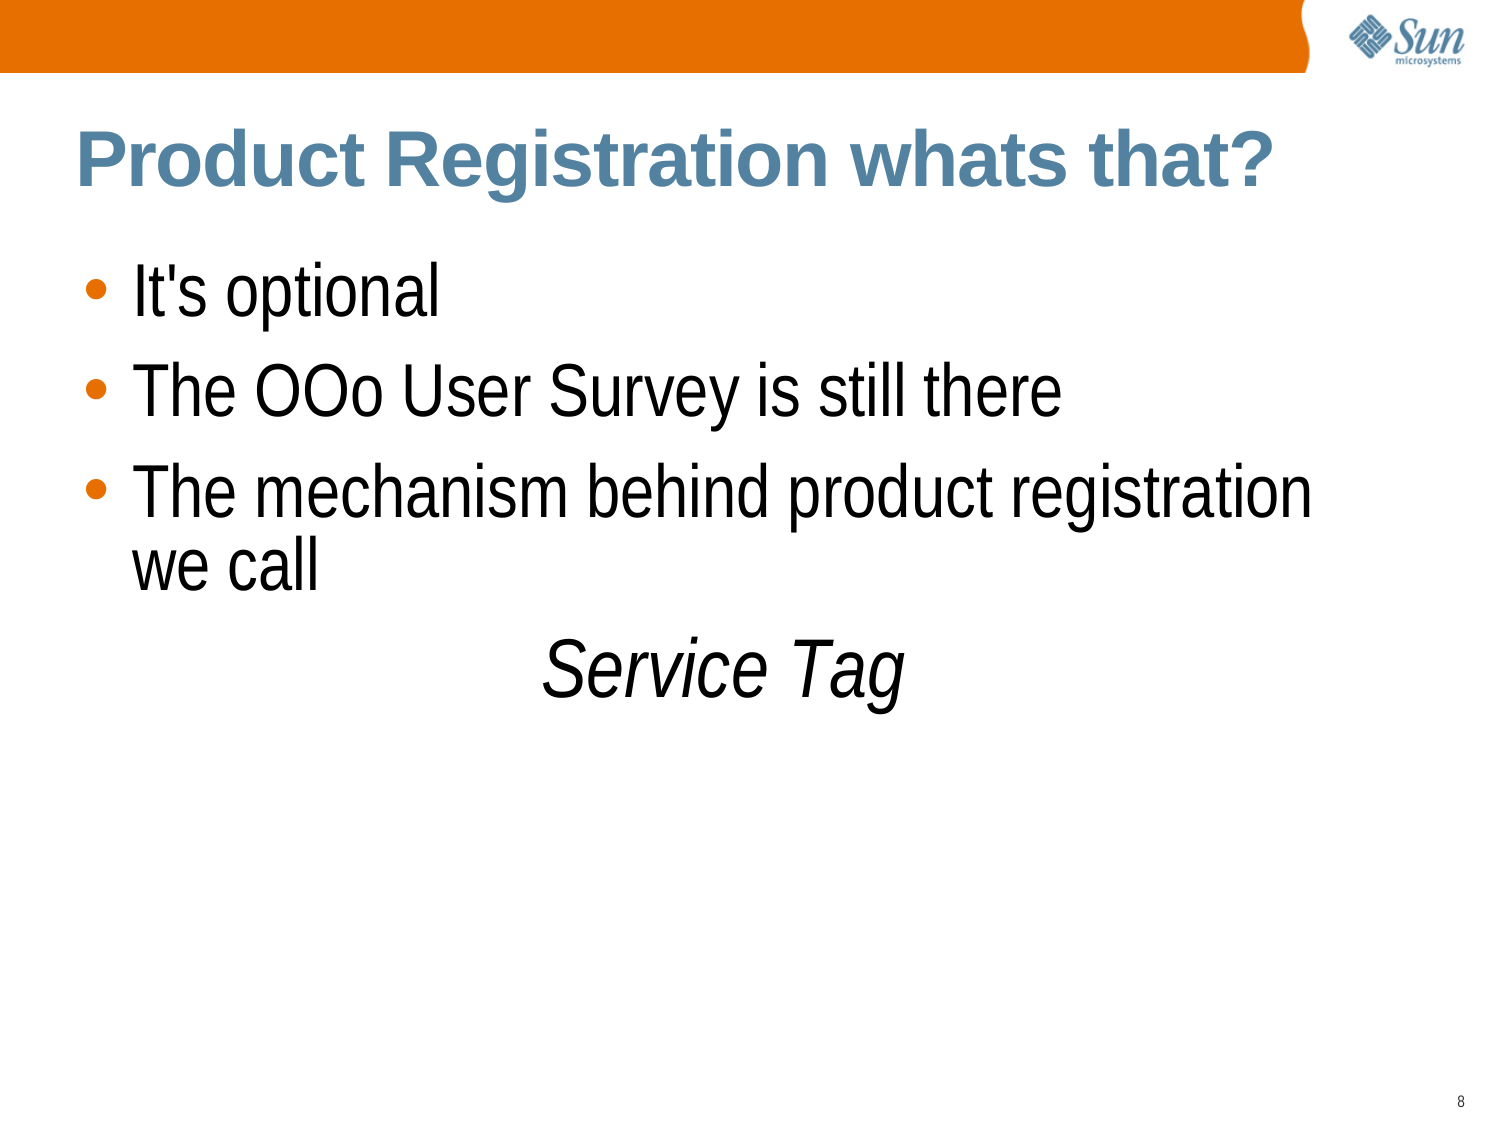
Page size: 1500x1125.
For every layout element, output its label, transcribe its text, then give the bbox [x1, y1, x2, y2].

title Product Registration whats that? [75, 123, 1437, 227]
list It's optional The OOo User Survey is still there The mechanism behind product registration we call Service Tag [64, 258, 1401, 1062]
picture [0, 0, 1500, 73]
